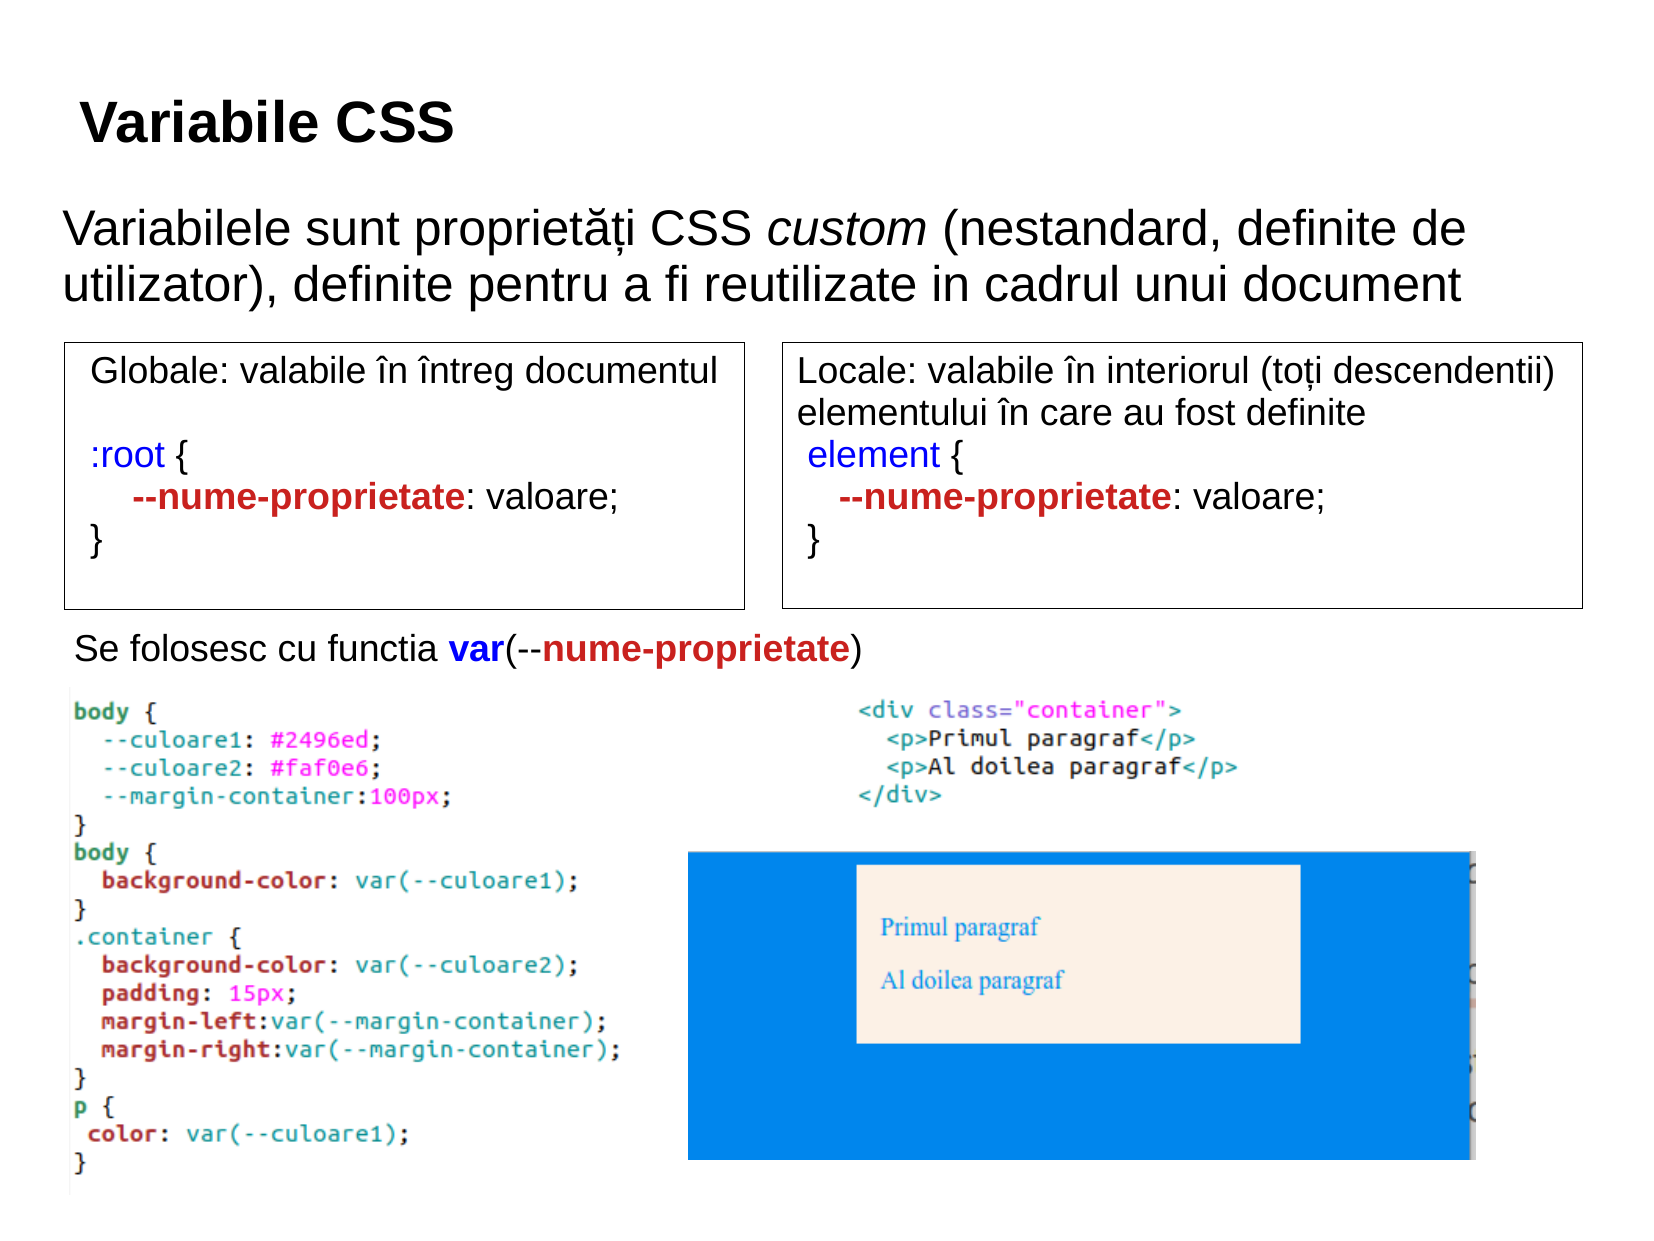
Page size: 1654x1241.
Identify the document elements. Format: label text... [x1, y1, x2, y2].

text_box Locale: valabile în interiorul (toți descendentii) elementului în care au fost definite element { --nume-proprietate: valoare; } [782, 342, 1583, 609]
picture [855, 693, 1273, 823]
picture [69, 687, 631, 1195]
text_box Se folosesc cu functia var(--nume-proprietate) [59, 620, 878, 677]
picture [688, 851, 1476, 1160]
text_box Variabile CSS [64, 82, 471, 163]
text_box Variabilele sunt proprietăți CSS custom (nestandard, definite de utilizator), definite pentru a fi reutilizate in cadrul unui document [47, 193, 1583, 376]
text_box Globale: valabile în întreg documentul :root { --nume-proprietate: valoare; } [64, 342, 745, 610]
